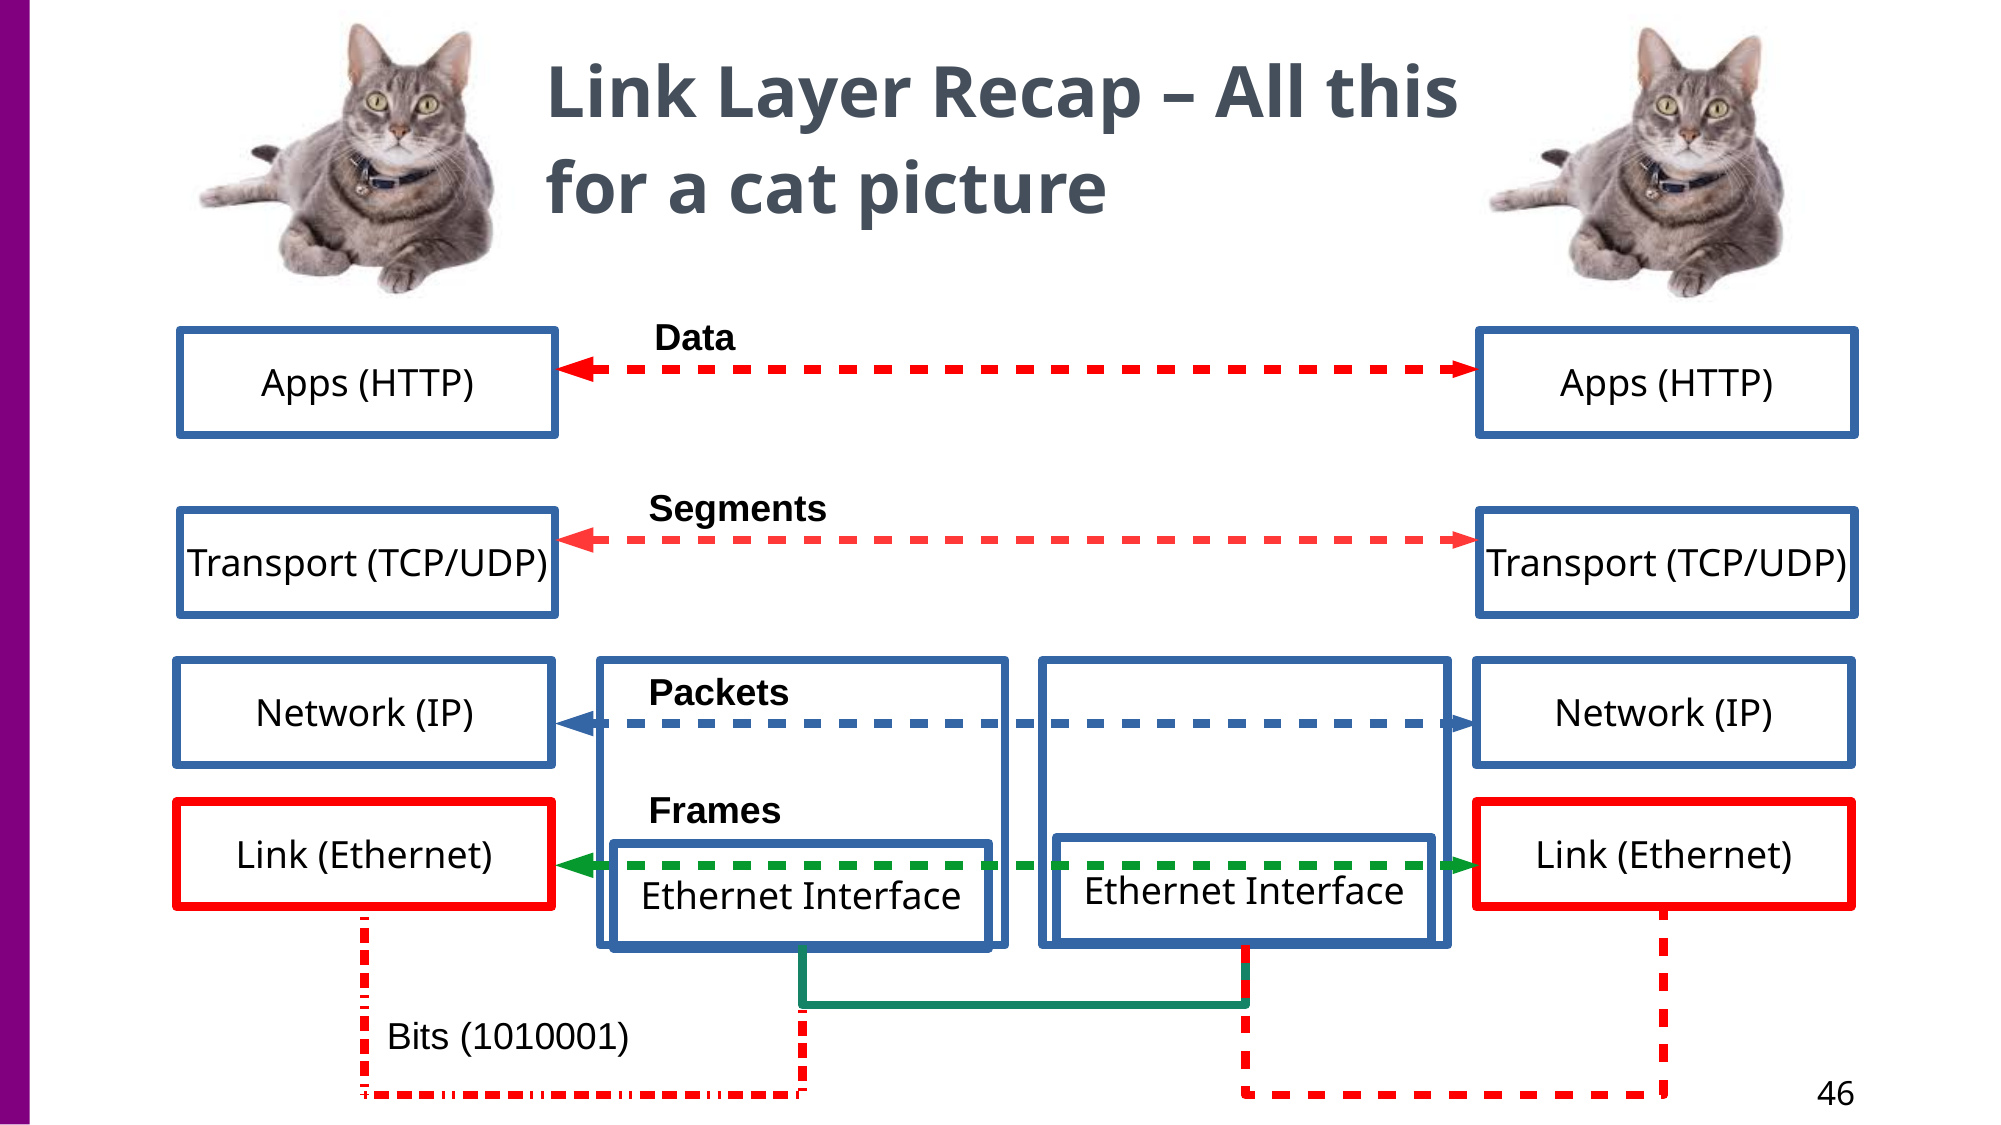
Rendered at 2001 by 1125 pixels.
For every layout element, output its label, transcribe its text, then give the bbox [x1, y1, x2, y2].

text_box Segments [633, 479, 843, 537]
text_box Link Layer Recap – All this for a cat picture [530, 33, 1486, 308]
text_box Ethernet Interface [613, 843, 989, 941]
text_box Link (Ethernet) [1476, 801, 1852, 907]
text_box Network (IP) [176, 660, 552, 766]
text_box Packets [633, 663, 805, 721]
text_box Transport (TCP/UDP) [180, 510, 556, 616]
text_box Transport (TCP/UDP) [1479, 510, 1855, 616]
text_box Bits (1010001) [372, 1008, 646, 1066]
text_box Data [639, 309, 751, 367]
text_box Link (Ethernet) [176, 801, 552, 907]
text_box Network (IP) [1476, 660, 1852, 766]
picture [165, 10, 590, 300]
text_box Frames [633, 781, 797, 839]
picture [1455, 14, 1880, 305]
text_box Apps (HTTP) [1479, 329, 1855, 436]
text_box Ethernet Interface [1056, 837, 1432, 941]
text_box Apps (HTTP) [180, 329, 556, 436]
